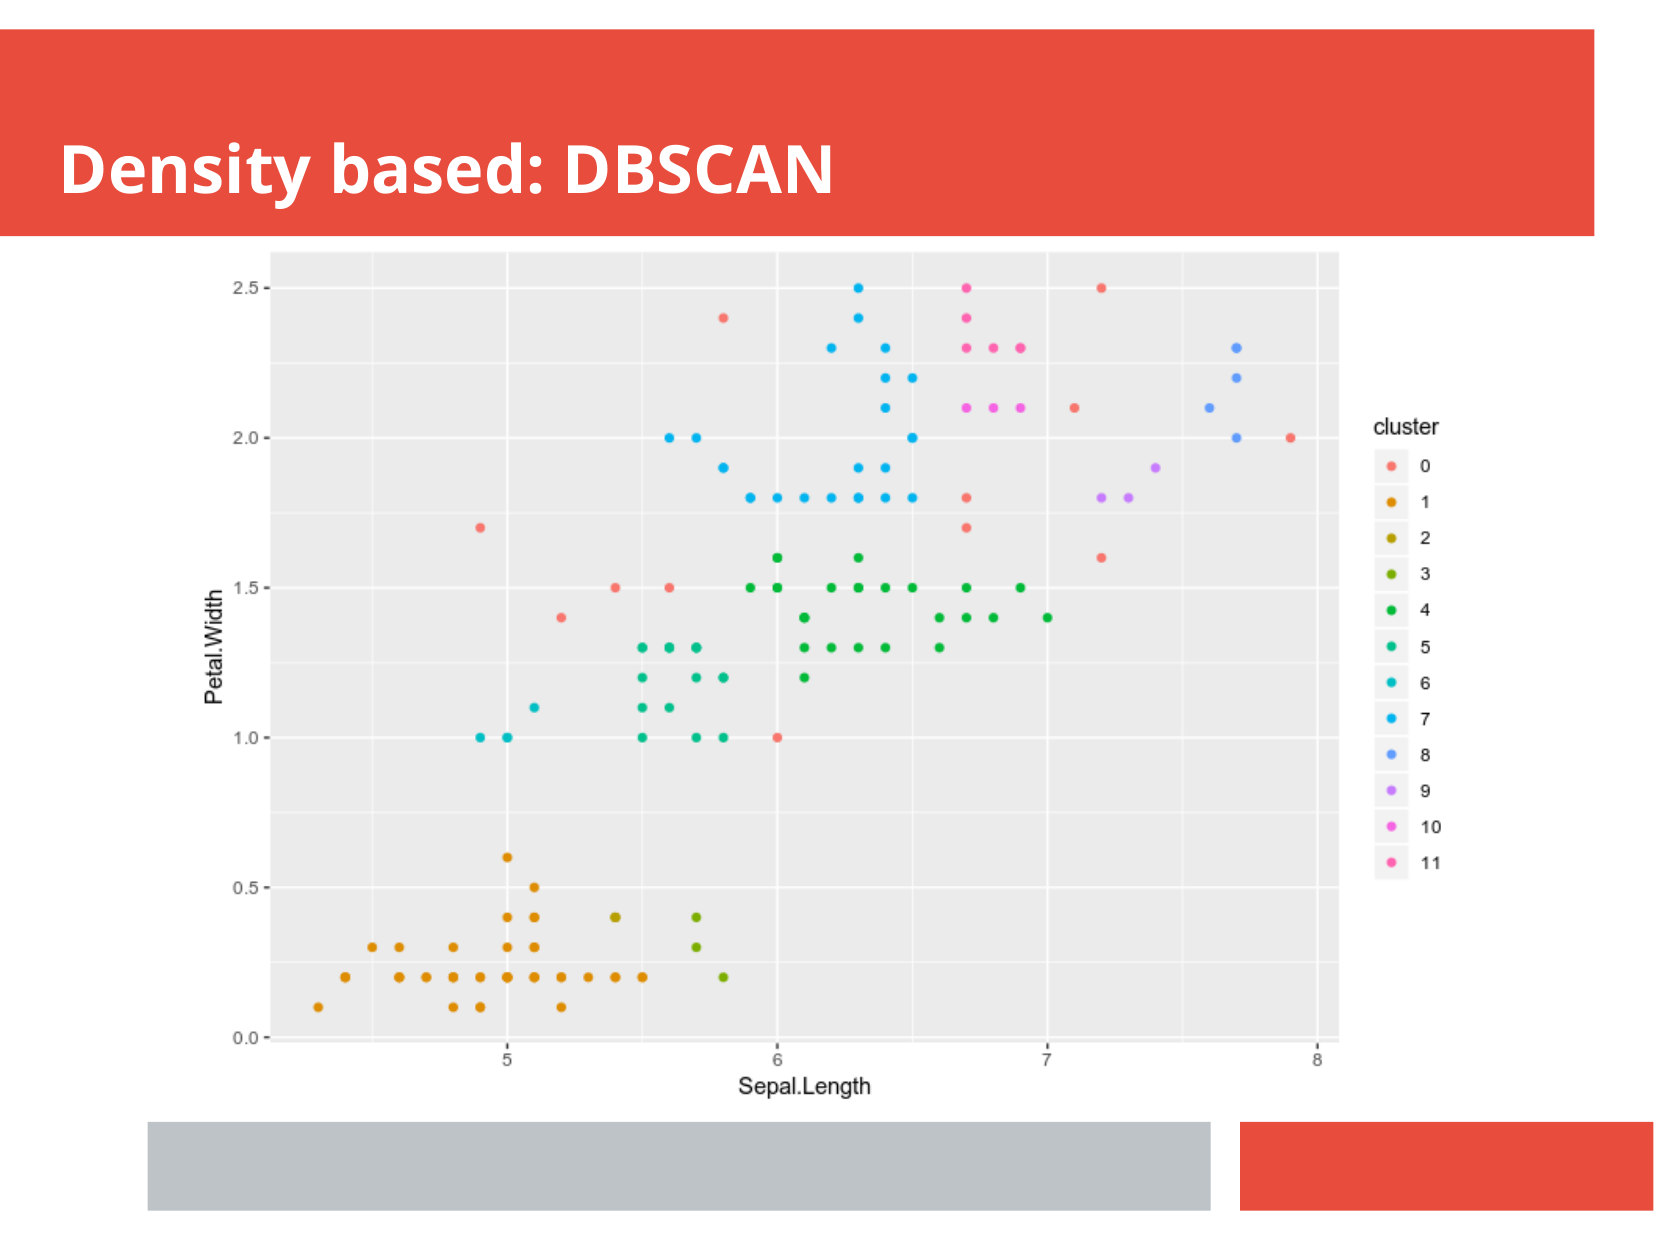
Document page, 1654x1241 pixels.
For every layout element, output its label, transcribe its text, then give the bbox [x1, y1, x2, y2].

picture [194, 241, 1466, 1111]
text_box Density based: DBSCAN [58, 58, 1595, 207]
